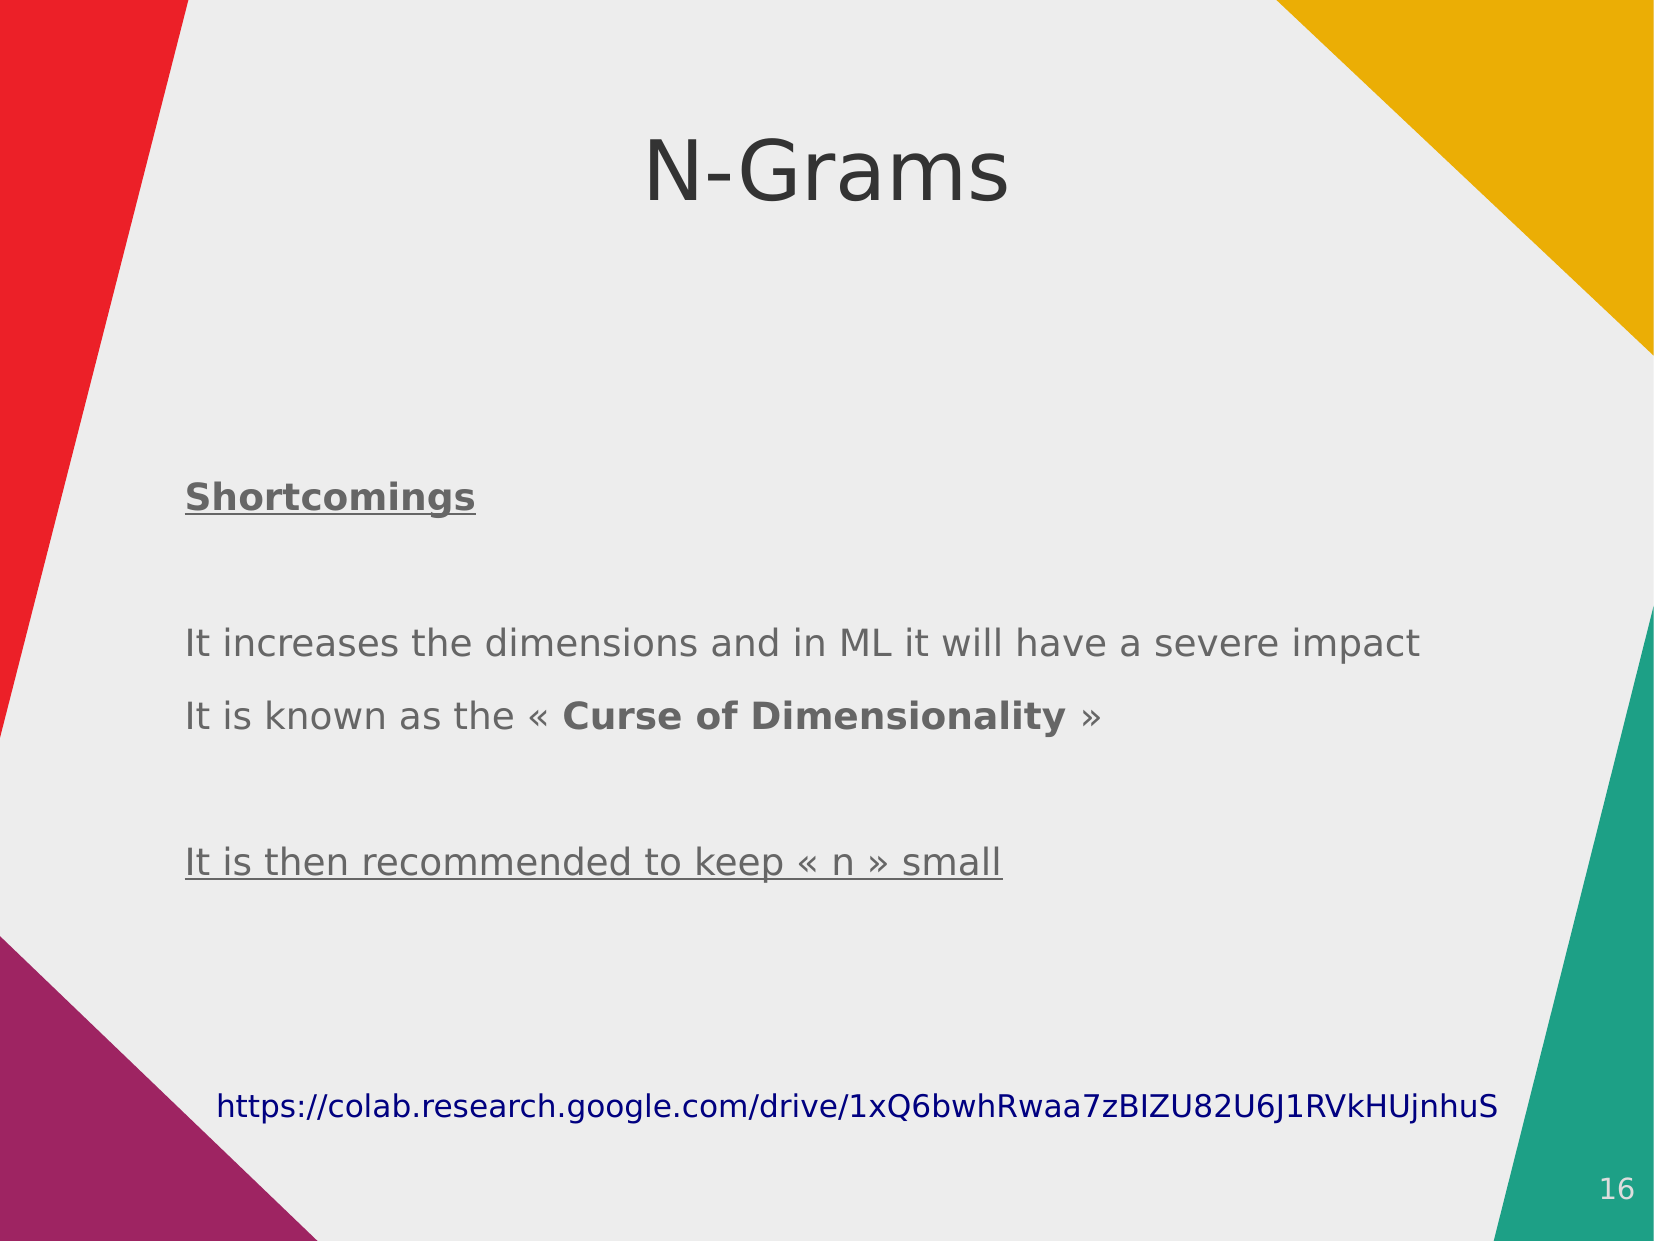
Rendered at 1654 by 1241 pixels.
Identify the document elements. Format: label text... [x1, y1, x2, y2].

title N-Grams [114, 73, 1539, 261]
text_box https://colab.research.google.com/drive/1xQ6bwhRwaa7zBIZU82U6J1RVkHUjnhuS [201, 1081, 1548, 1141]
list Shortcomings It increases the dimensions and in ML it will have a severe impact It is known as the « Curse of Dimensionality » It is then recommended to keep « n » small [113, 261, 1607, 1099]
